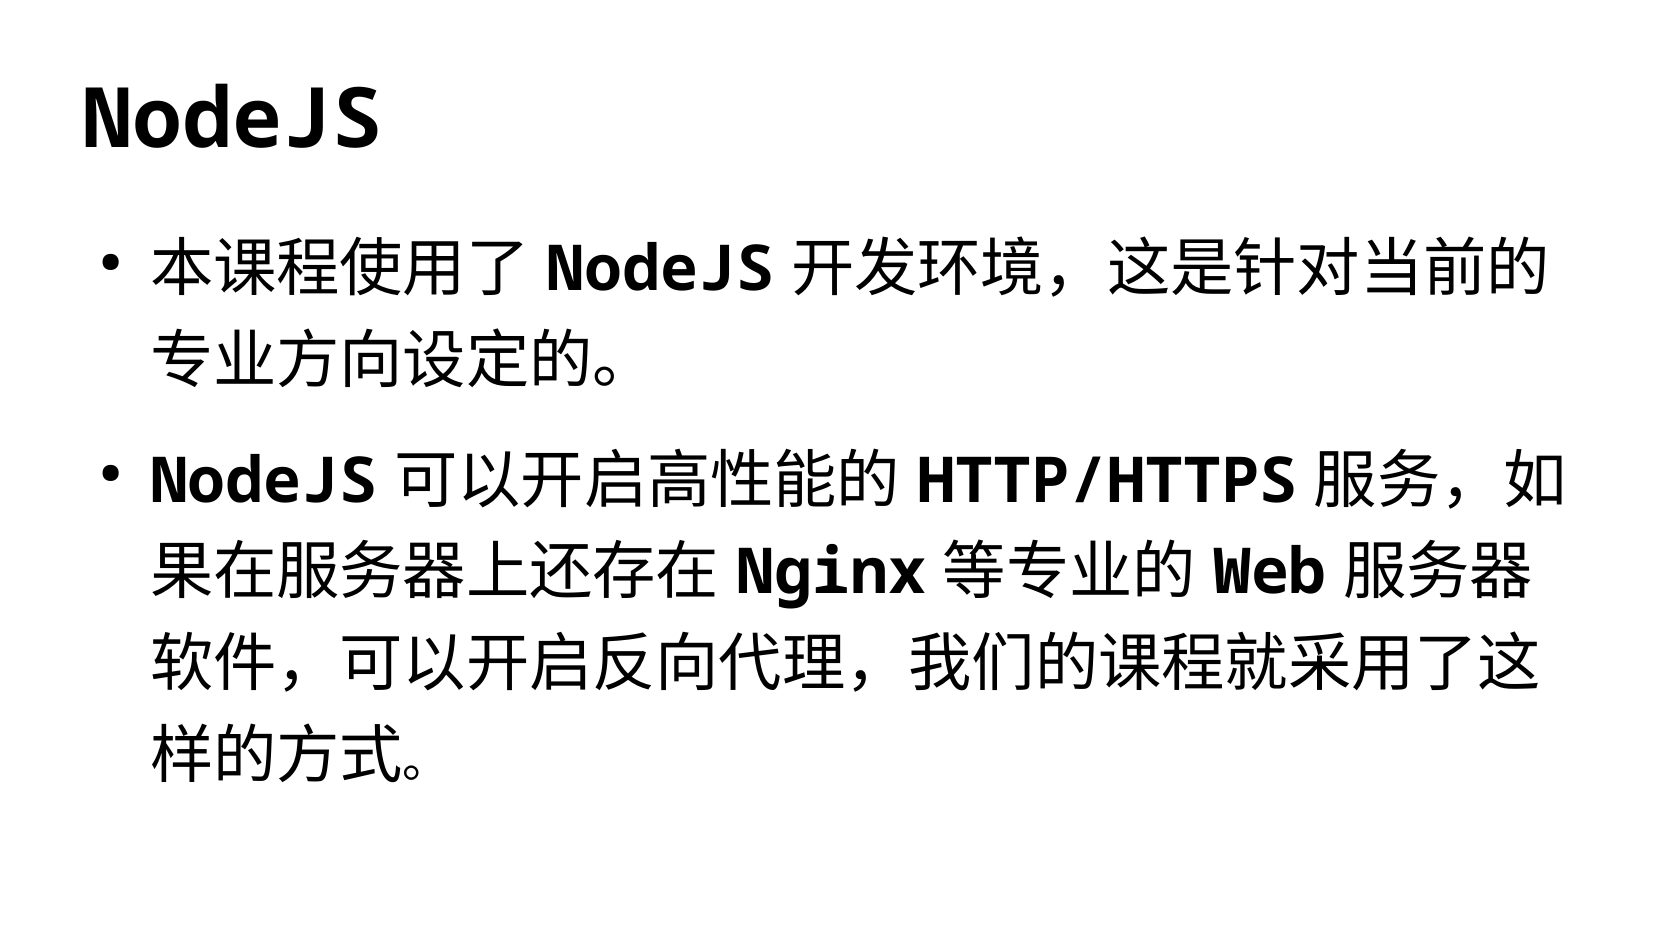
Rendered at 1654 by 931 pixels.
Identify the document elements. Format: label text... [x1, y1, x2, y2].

title NodeJS [82, 37, 1571, 193]
list 本课程使用了NodeJS开发环境，这是针对当前的专业方向设定的。 NodeJS可以开启高性能的HTTP/HTTPS服务，如果在服务器上还存在Nginx等专业的Web服务器软件，可以开启反向代理，我们的课程就采用了这样的方式。 [82, 217, 1571, 804]
